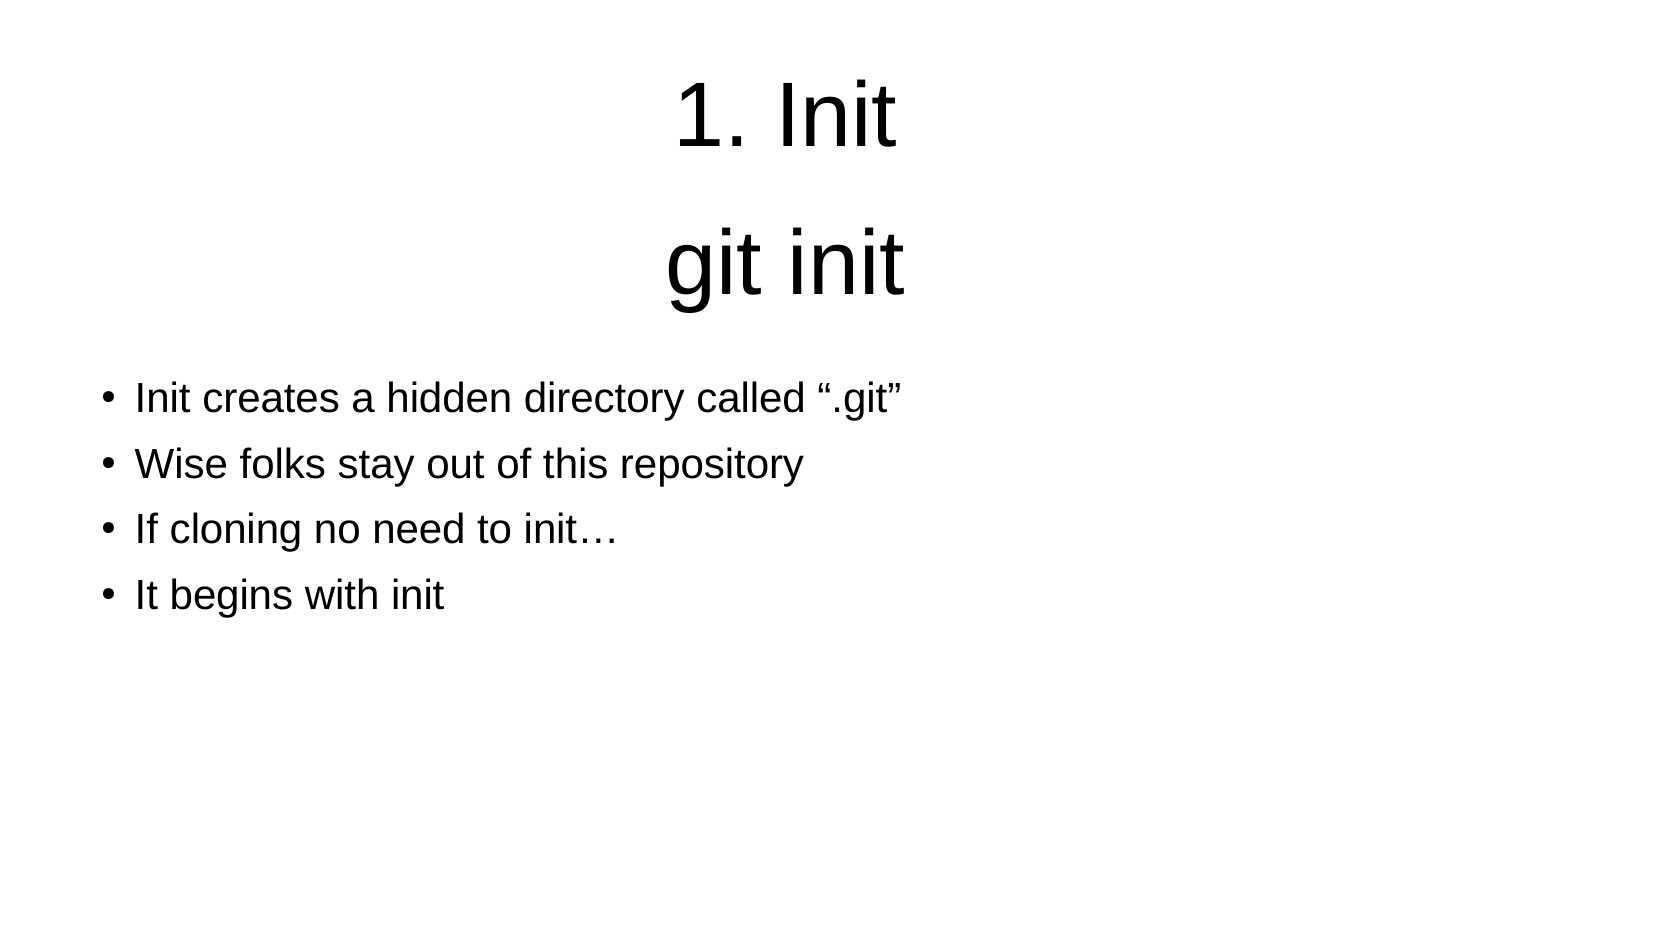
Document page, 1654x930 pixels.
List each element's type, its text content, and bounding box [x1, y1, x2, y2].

title 1. Init [41, 37, 1530, 184]
title git init [41, 184, 1530, 340]
list Init creates a hidden directory called “.git” Wise folks stay out of this repository If cloning no need to init… It begins with init [89, 374, 1578, 623]
